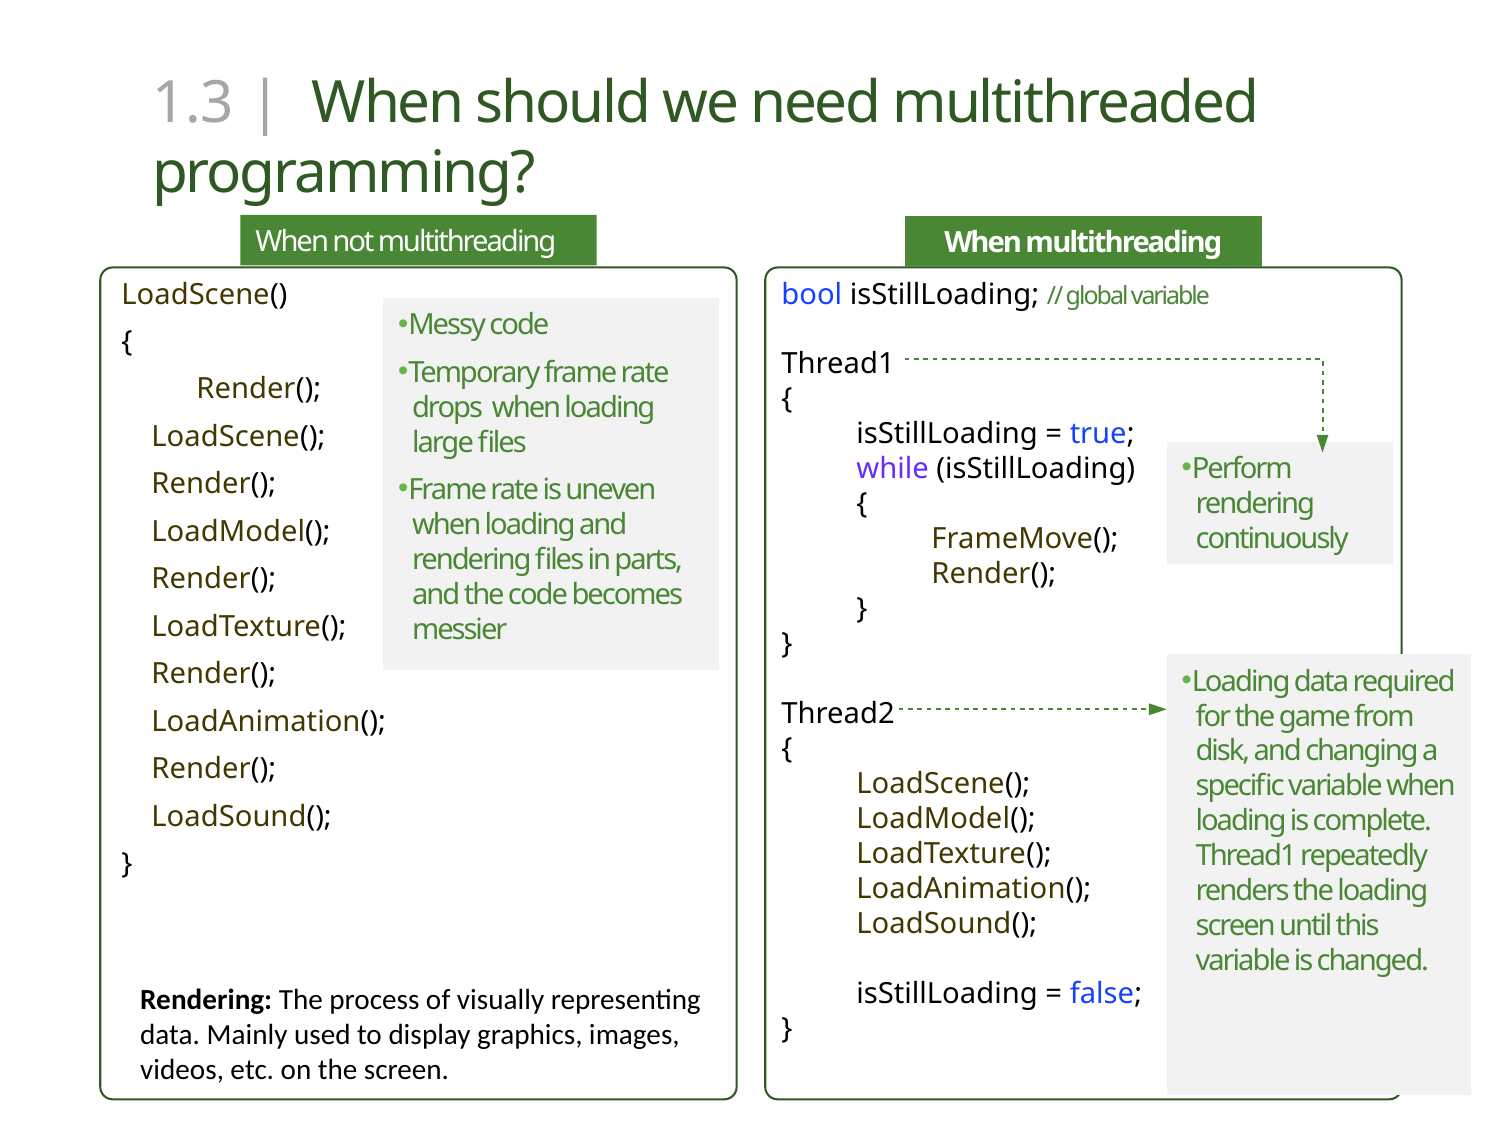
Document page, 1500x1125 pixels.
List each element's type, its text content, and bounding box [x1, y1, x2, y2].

text_box Messy code Temporary frame rate drops when loading large files Frame rate is uneven when loading and rendering files in parts, and the code becomes messier [383, 298, 719, 670]
text_box When not multithreading [240, 214, 597, 266]
text_box Loading data required for the game from disk, and changing a specific variable when loading is complete. Thread1 repeatedly renders the loading screen until this variable is changed. [1167, 654, 1471, 1095]
text_box When multithreading [905, 216, 1262, 267]
text_box bool isStillLoading; // global variable Thread1 { isStillLoading = true; while (isStillLoading) { FrameMove(); Render(); } } Thread2 { LoadScene(); LoadModel(); LoadTexture(); LoadAnimation(); LoadSound(); isStillLoading = false; } [767, 267, 1335, 1052]
text_box Perform rendering continuously [1167, 442, 1393, 564]
text_box LoadScene() { Render(); LoadScene(); Render(); LoadModel(); Render(); LoadTexture(); Render(); LoadAnimation(); Render(); LoadSound(); } [107, 267, 526, 887]
text_box Rendering: The process of visually representing data. Mainly used to display graphics, images, videos, etc. on the screen. [125, 973, 726, 1095]
text_box 1.3 | When should we need multithreaded programming? [137, 55, 1472, 213]
